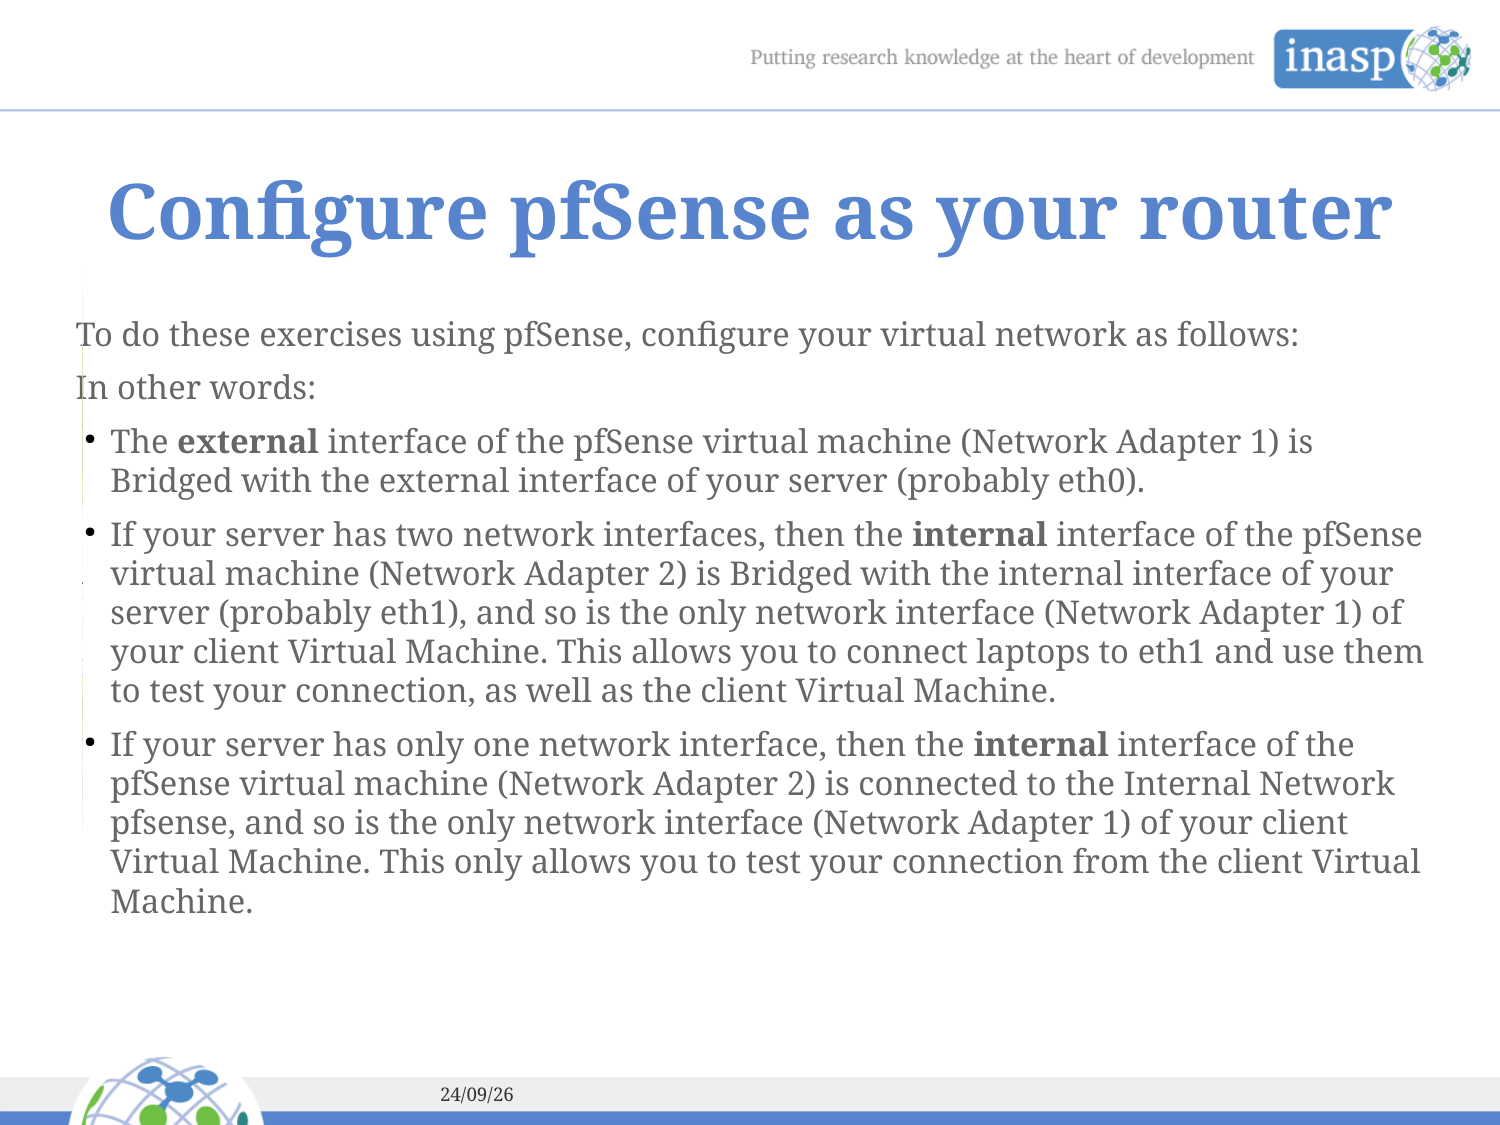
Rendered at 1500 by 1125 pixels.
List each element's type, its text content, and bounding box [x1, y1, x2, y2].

picture [0, 0, 1500, 1125]
title Configure pfSense as your router [75, 129, 1426, 313]
list To do these exercises using pfSense, configure your virtual network as follows: In other words: The external interface of the pfSense virtual machine (Network Adapter 1) is Bridged with the external interface of your server (probably eth0). If your server has two network interfaces, then the internal interface of the pfSense virtual machine (Network Adapter 2) is Bridged with the internal interface of your server (probably eth1), and so is the only network interface (Network Adapter 1) of your client Virtual Machine. This allows you to connect laptops to eth1 and use them to test your connection, as well as the client Virtual Machine. If your server has only one network interface, then the internal interface of the pfSense virtual machine (Network Adapter 2) is connected to the Internal Network pfsense, and so is the only network interface (Network Adapter 1) of your client Virtual Machine. This only allows you to test your connection from the client Virtual Machine. [75, 313, 1426, 967]
